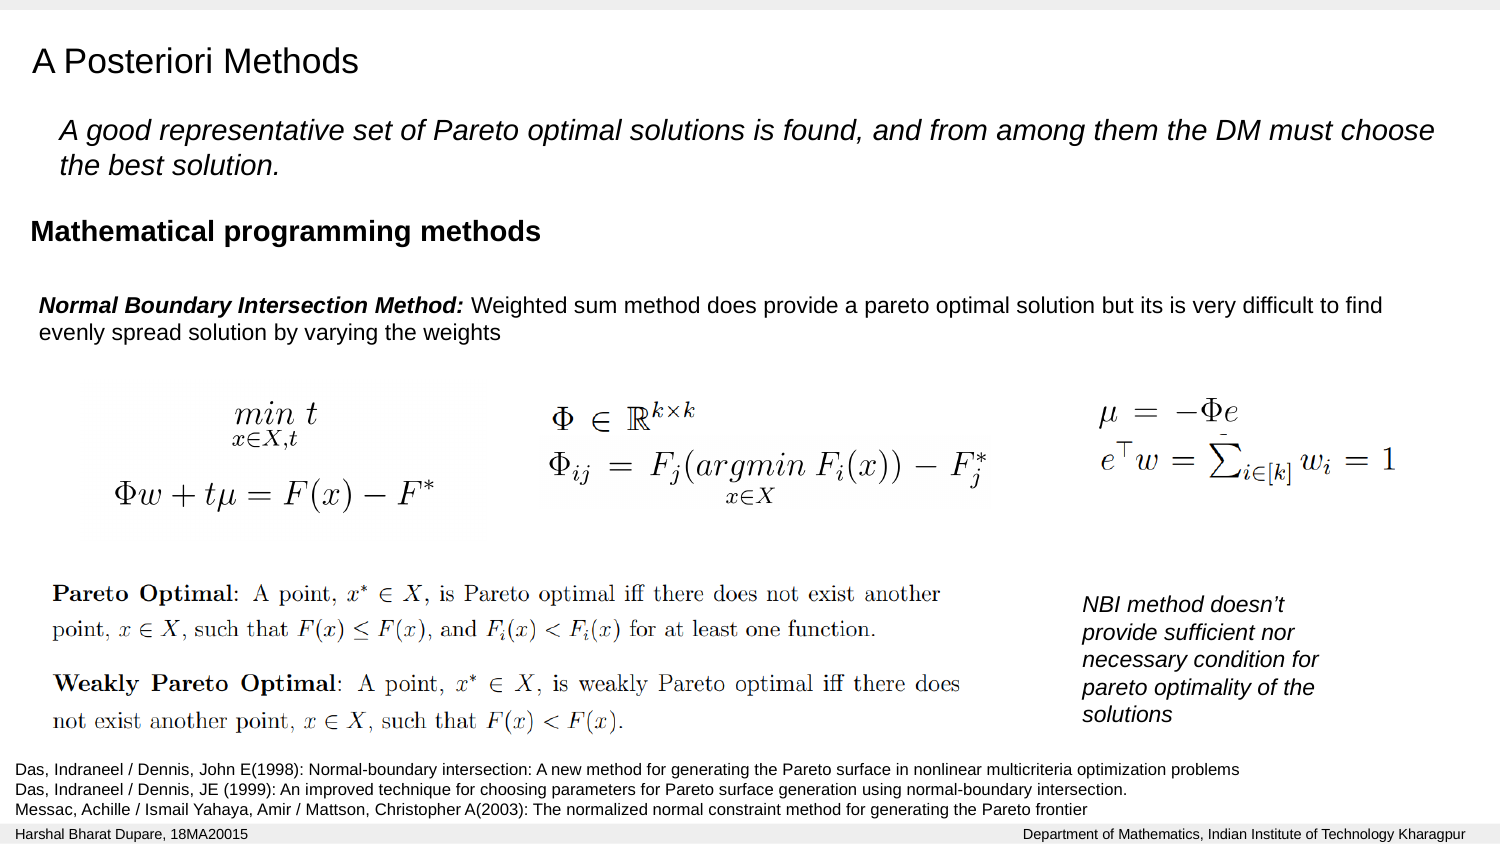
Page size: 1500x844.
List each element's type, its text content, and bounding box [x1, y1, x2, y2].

text_box Das, Indraneel / Dennis, John E(1998): Normal-boundary intersection: A new method for generating the Pareto surface in nonlinear multicriteria optimization problems Das, Indraneel / Dennis, JE (1999): An improved technique for choosing parameters for Pareto surface generation using normal-boundary intersection. Messac, Achille / Ismail Yahaya, Amir / Mattson, Christopher A(2003): The normalized normal constraint method for generating the Pareto frontier [0, 743, 1500, 834]
picture [1094, 388, 1402, 496]
text_box Harshal Bharat Dupare, 18MA20015 Department of Mathematics, Indian Institute of Technology Kharagpur [0, 834, 1500, 844]
text_box Normal Boundary Intersection Method: Weighted sum method does provide a pareto optimal solution but its is very difficult to find evenly spread solution by varying the weights [23, 275, 1435, 361]
text_box Mathematical programming methods [7, 197, 938, 263]
picture [23, 558, 985, 743]
text_box NBI method doesn’t provide sufficient nor necessary condition for pareto optimality of the solutions [1067, 574, 1375, 743]
picture [80, 379, 487, 541]
picture [539, 383, 991, 509]
text_box A Posteriori Methods [7, 22, 500, 96]
text_box A good representative set of Pareto optimal solutions is found, and from among them the DM must choose the best solution. [44, 96, 1456, 197]
text_box [0, 0, 1500, 10]
